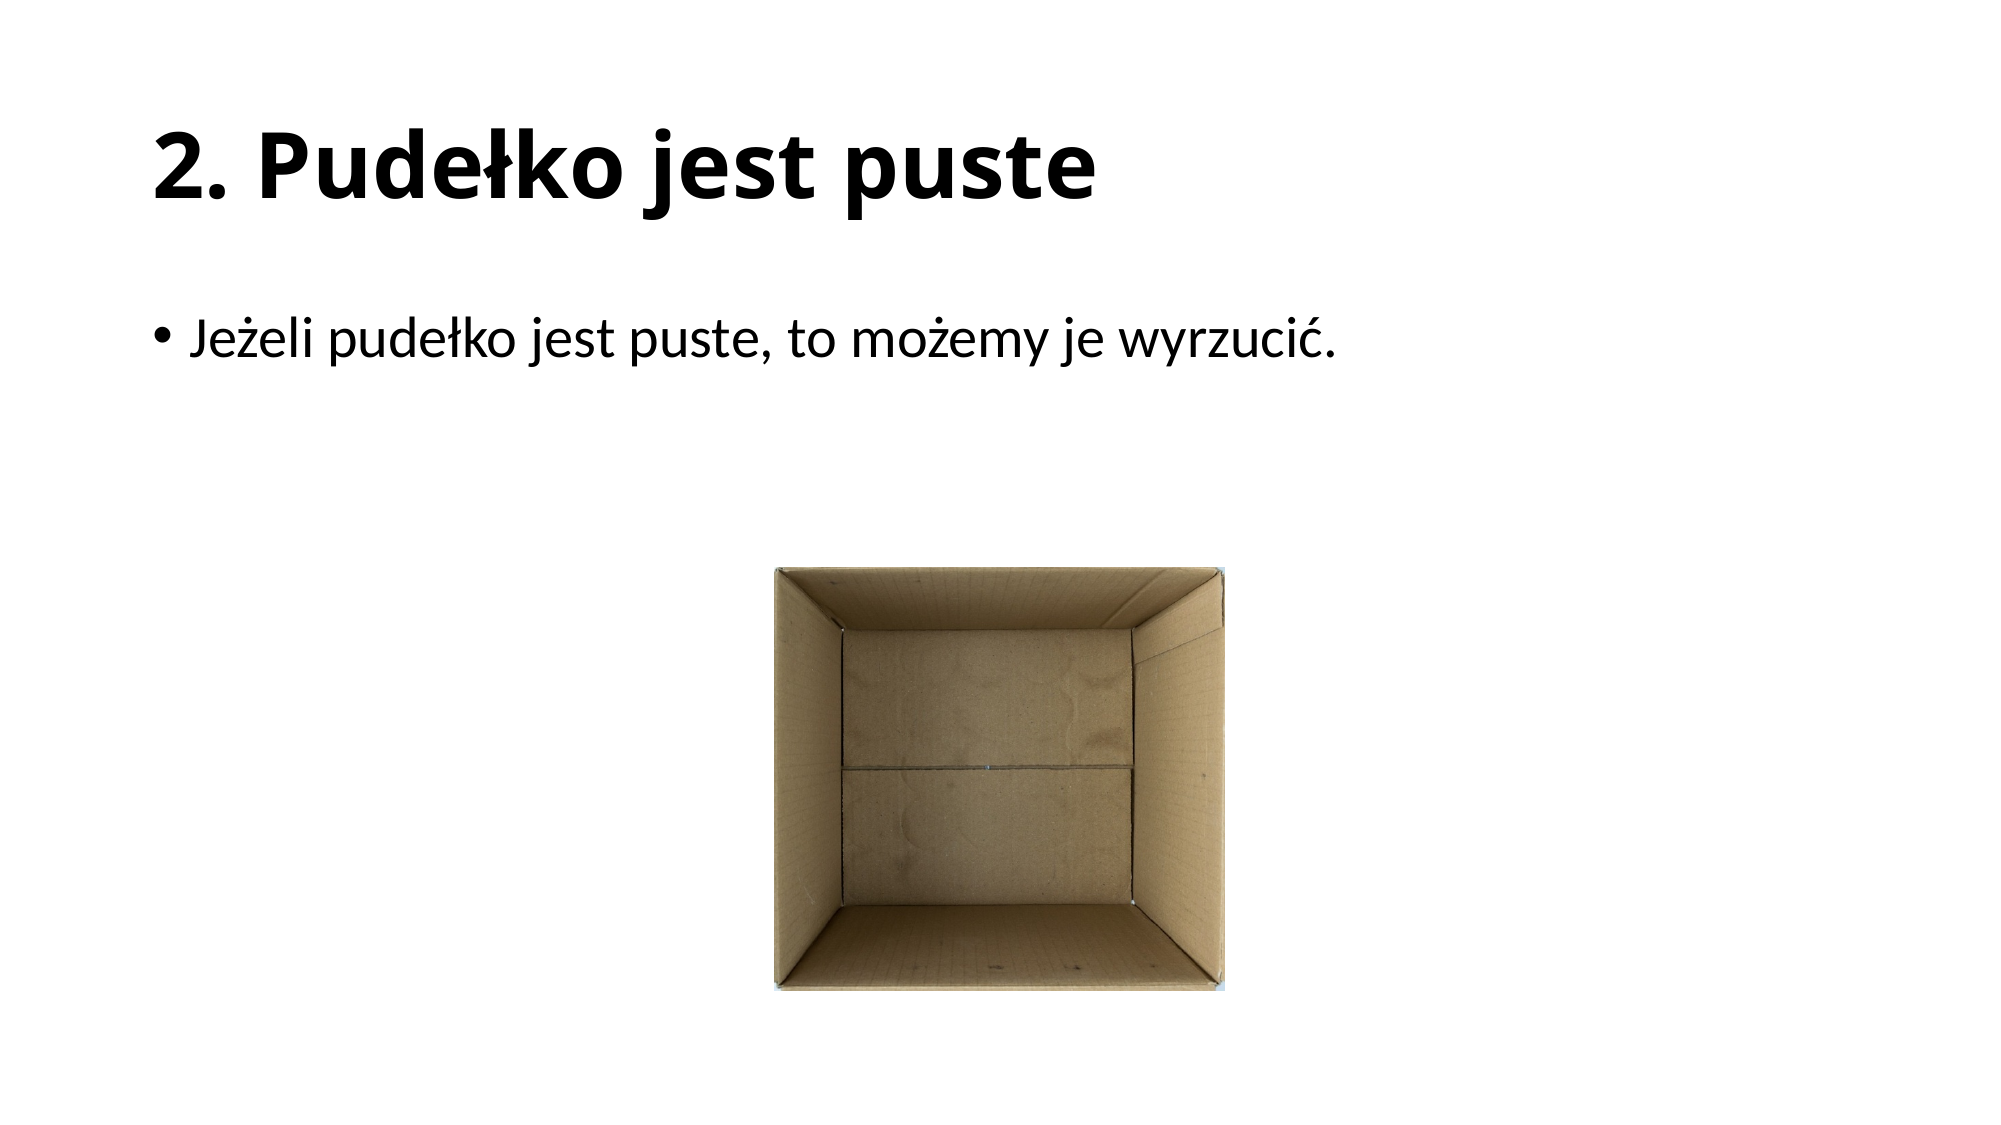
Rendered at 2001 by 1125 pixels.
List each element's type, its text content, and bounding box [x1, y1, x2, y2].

title 2. Pudełko jest puste [137, 59, 1863, 278]
list Jeżeli pudełko jest puste, to możemy je wyrzucić. [137, 299, 1863, 1014]
picture [774, 567, 1225, 991]
